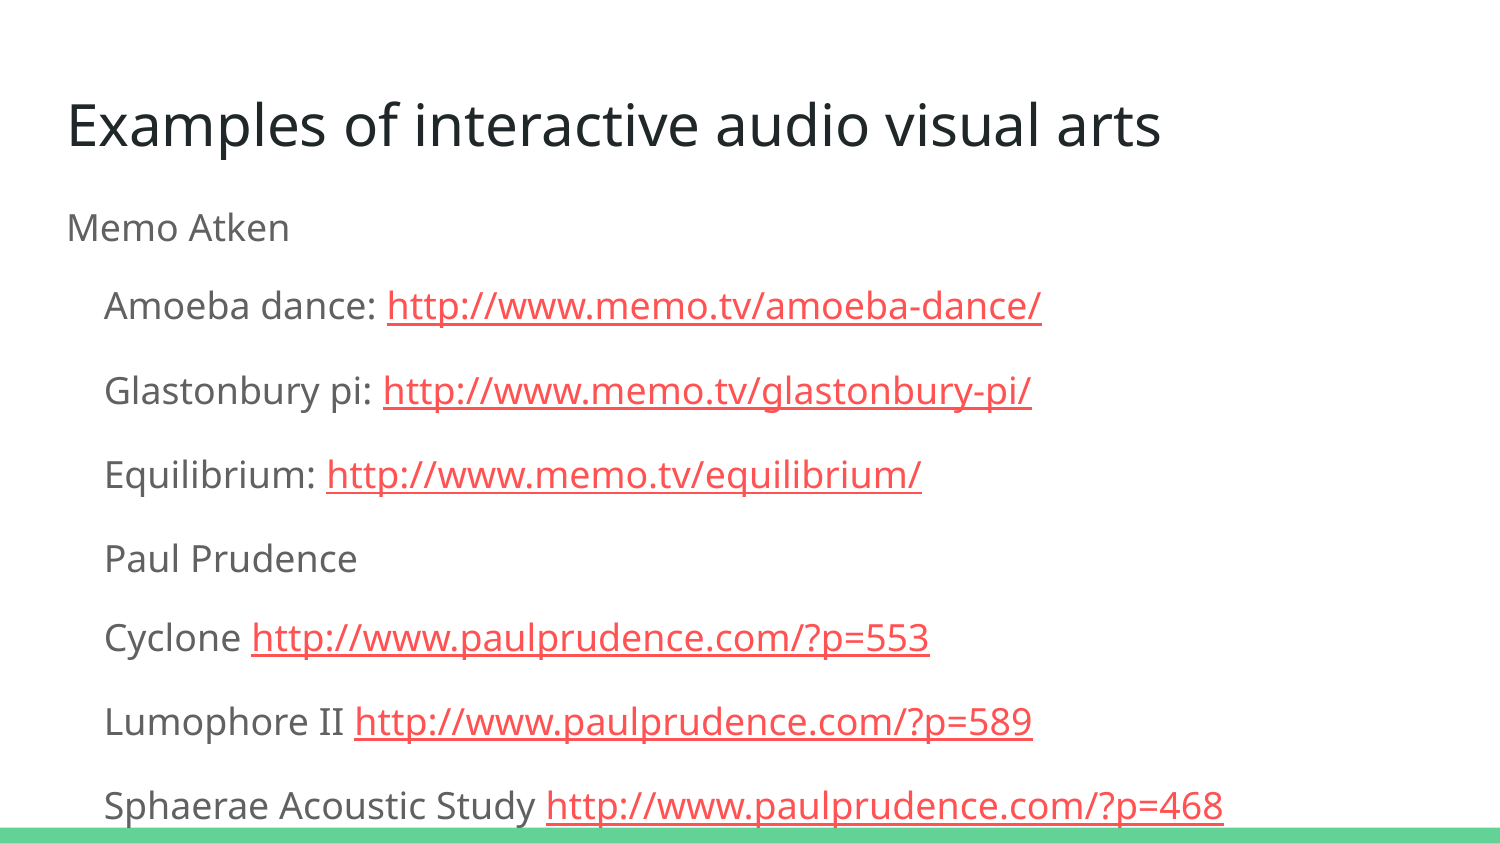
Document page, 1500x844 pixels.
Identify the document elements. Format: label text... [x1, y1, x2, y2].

title Examples of interactive audio visual arts [51, 72, 1449, 167]
list Memo Atken Amoeba dance: http://www.memo.tv/amoeba-dance/ Glastonbury pi: http://www.memo.tv/glastonbury-pi/ Equilibrium: http://www.memo.tv/equilibrium/ Paul Prudence Cyclone http://www.paulprudence.com/?p=553 Lumophore II http://www.paulprudence.com/?p=589 Sphaerae Acoustic Study http://www.paulprudence.com/?p=468 [51, 189, 1449, 750]
